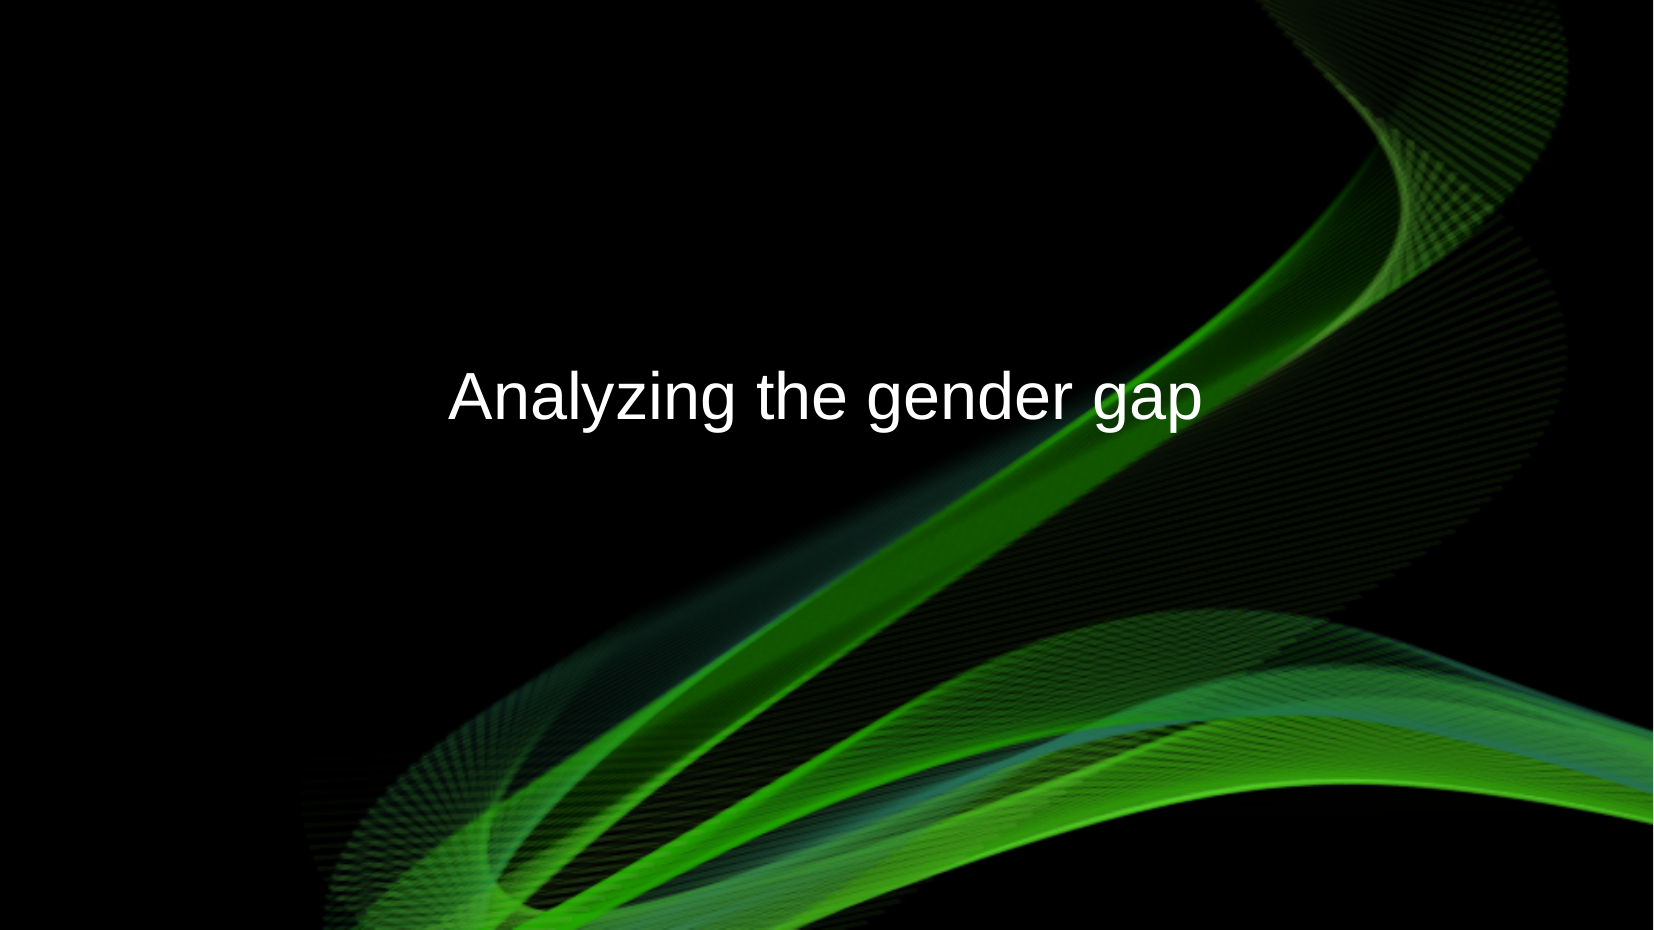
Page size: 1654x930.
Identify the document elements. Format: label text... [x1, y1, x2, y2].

picture [0, 0, 1654, 930]
subtitle Analyzing the gender gap [82, 37, 1571, 757]
